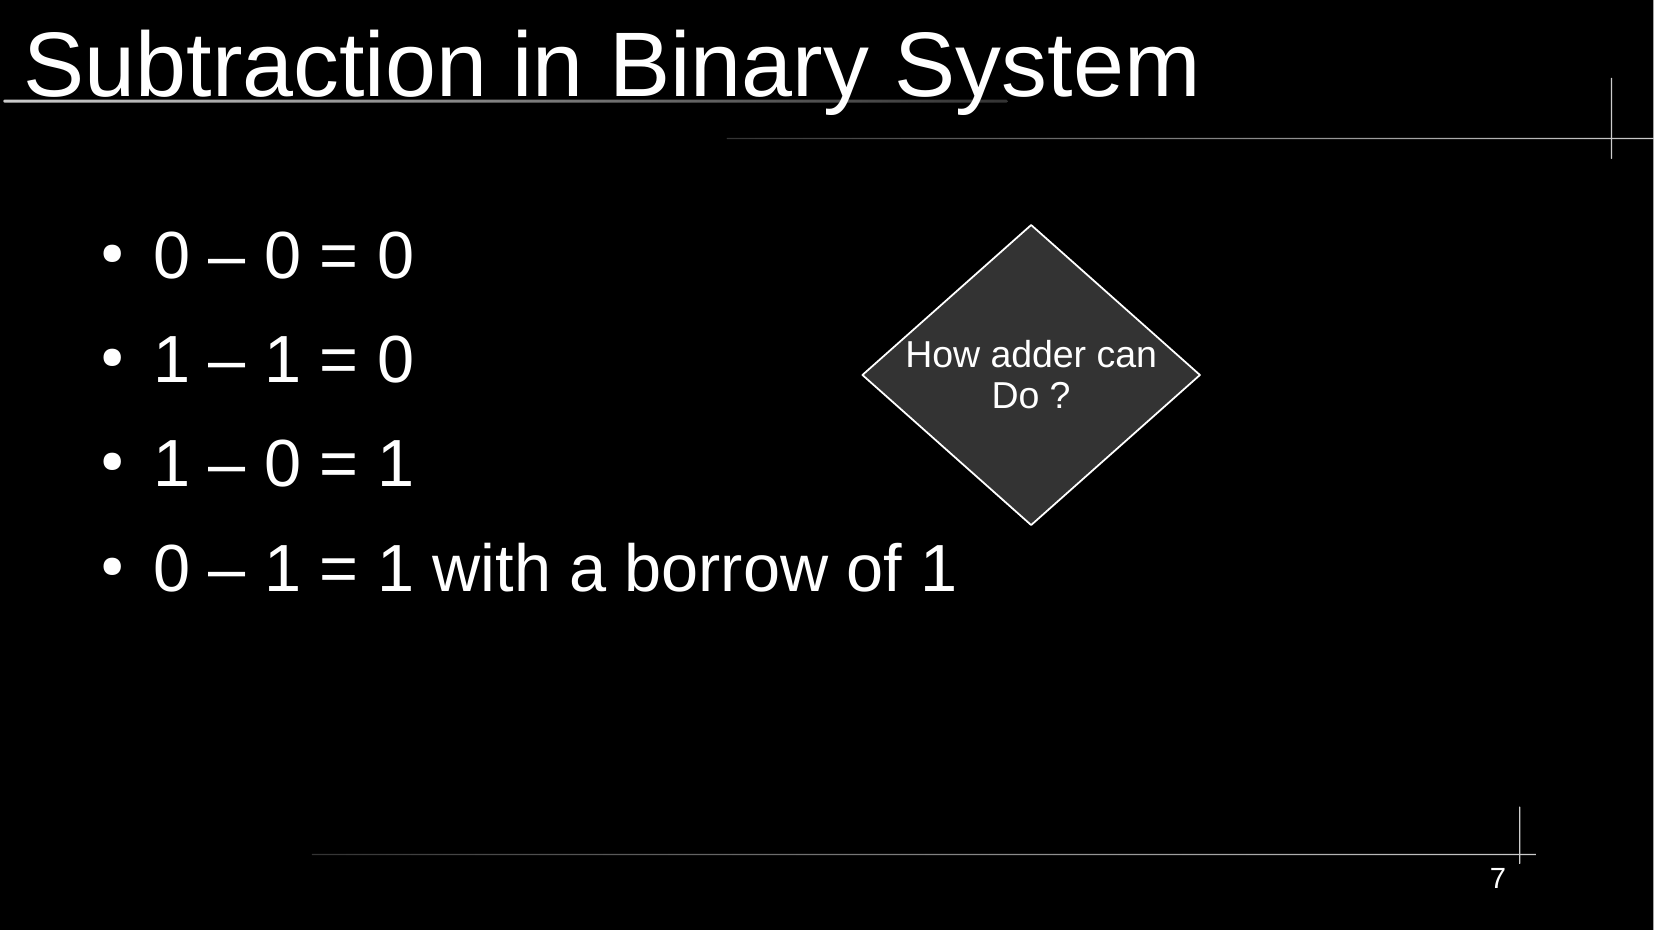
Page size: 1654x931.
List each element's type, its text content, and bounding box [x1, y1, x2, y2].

list 0 – 0 = 0 1 – 1 = 0 1 – 0 = 1 0 – 1 = 1 with a borrow of 1 [82, 217, 1571, 758]
text_box How adder can Do ? [862, 225, 1200, 526]
title Subtraction in Binary System [23, 11, 1589, 119]
